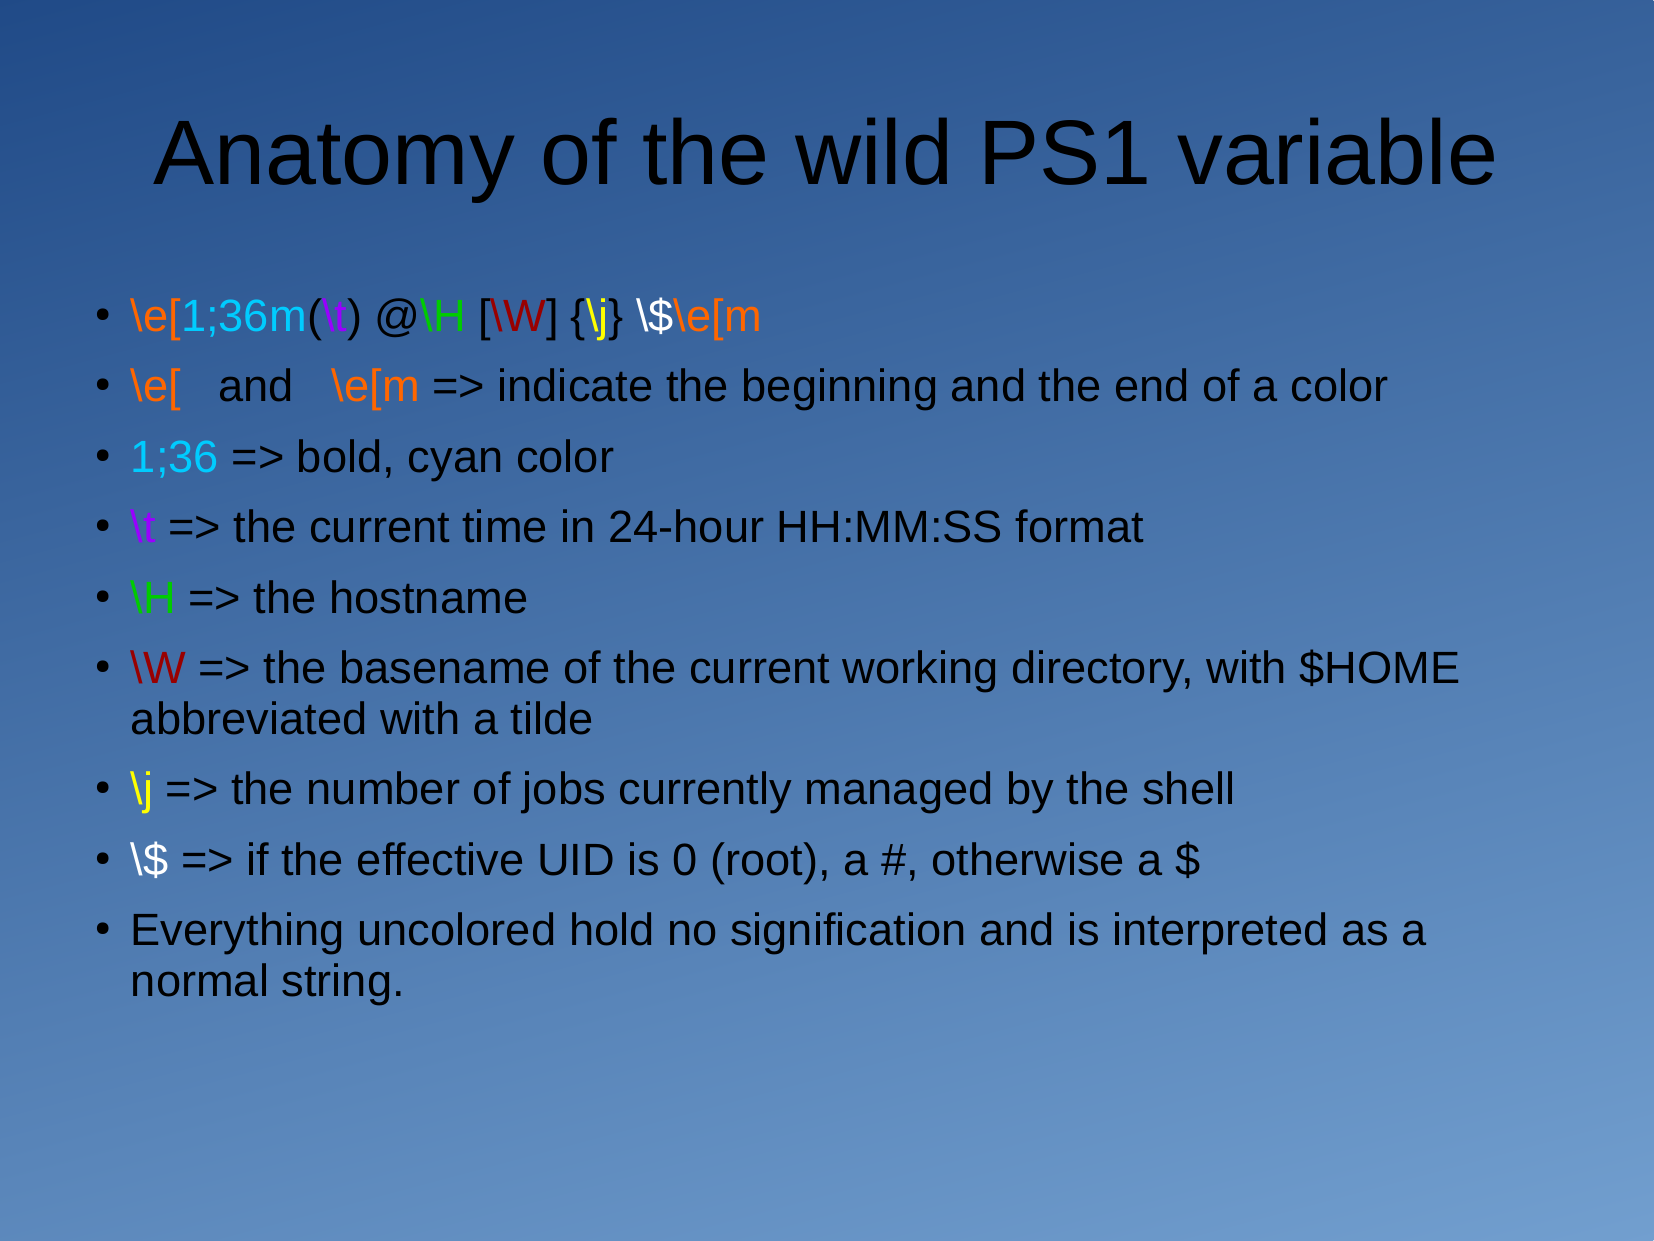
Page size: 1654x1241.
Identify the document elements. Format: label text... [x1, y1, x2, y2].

list \e[1;36m(\t) @\H [\W] {\j} \$\e[m \e[ and \e[m => indicate the beginning and the end of a color 1;36 => bold, cyan color \t => the current time in 24-hour HH:MM:SS format \H => the hostname \W => the basename of the current working directory, with $HOME abbreviated with a tilde \j => the number of jobs currently managed by the shell \$ => if the effective UID is 0 (root), a #, otherwise a $ Everything uncolored hold no signification and is interpreted as a normal string. [82, 290, 1571, 1010]
title Anatomy of the wild PS1 variable [82, 49, 1571, 257]
